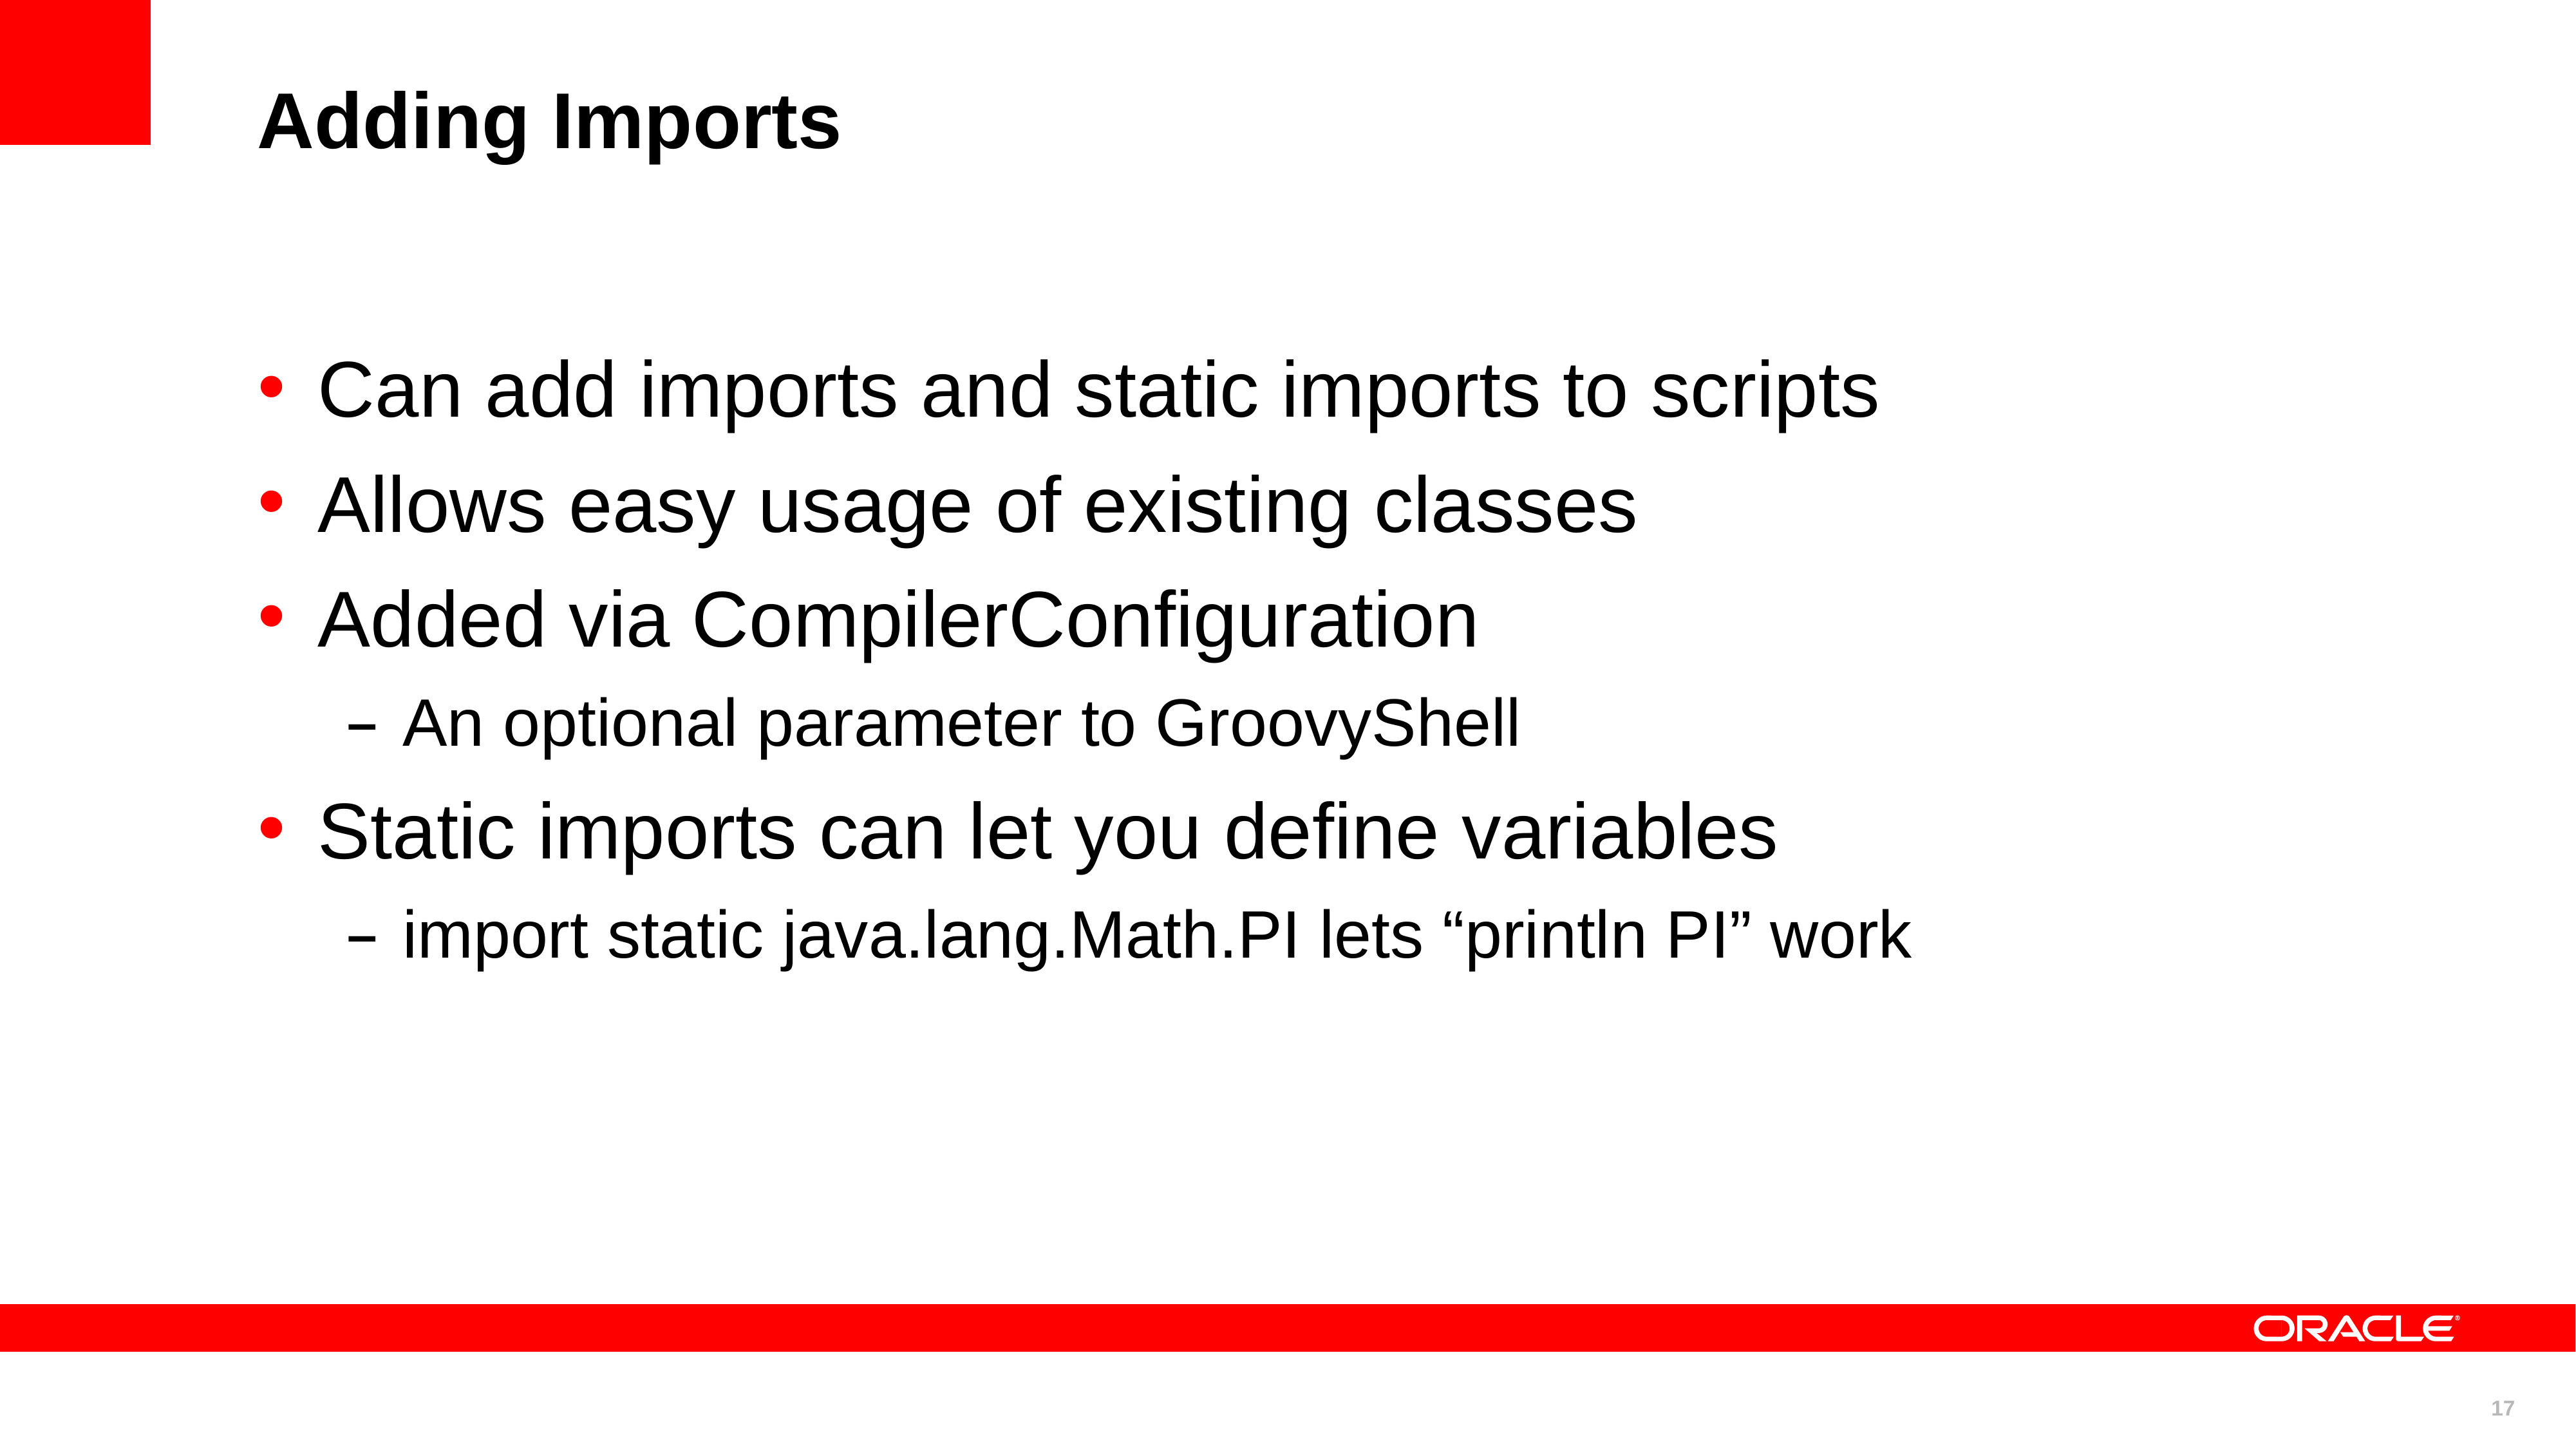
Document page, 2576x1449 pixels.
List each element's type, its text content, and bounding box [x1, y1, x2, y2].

list Can add imports and static imports to scripts Allows easy usage of existing classes Added via CompilerConfiguration An optional parameter to GroovyShell Static imports can let you define variables import static java.lang.Math.PI lets “println PI” work [258, 337, 2318, 1256]
title Adding Imports [257, 69, 2318, 251]
picture [0, 0, 151, 145]
picture [0, 1304, 2576, 1352]
